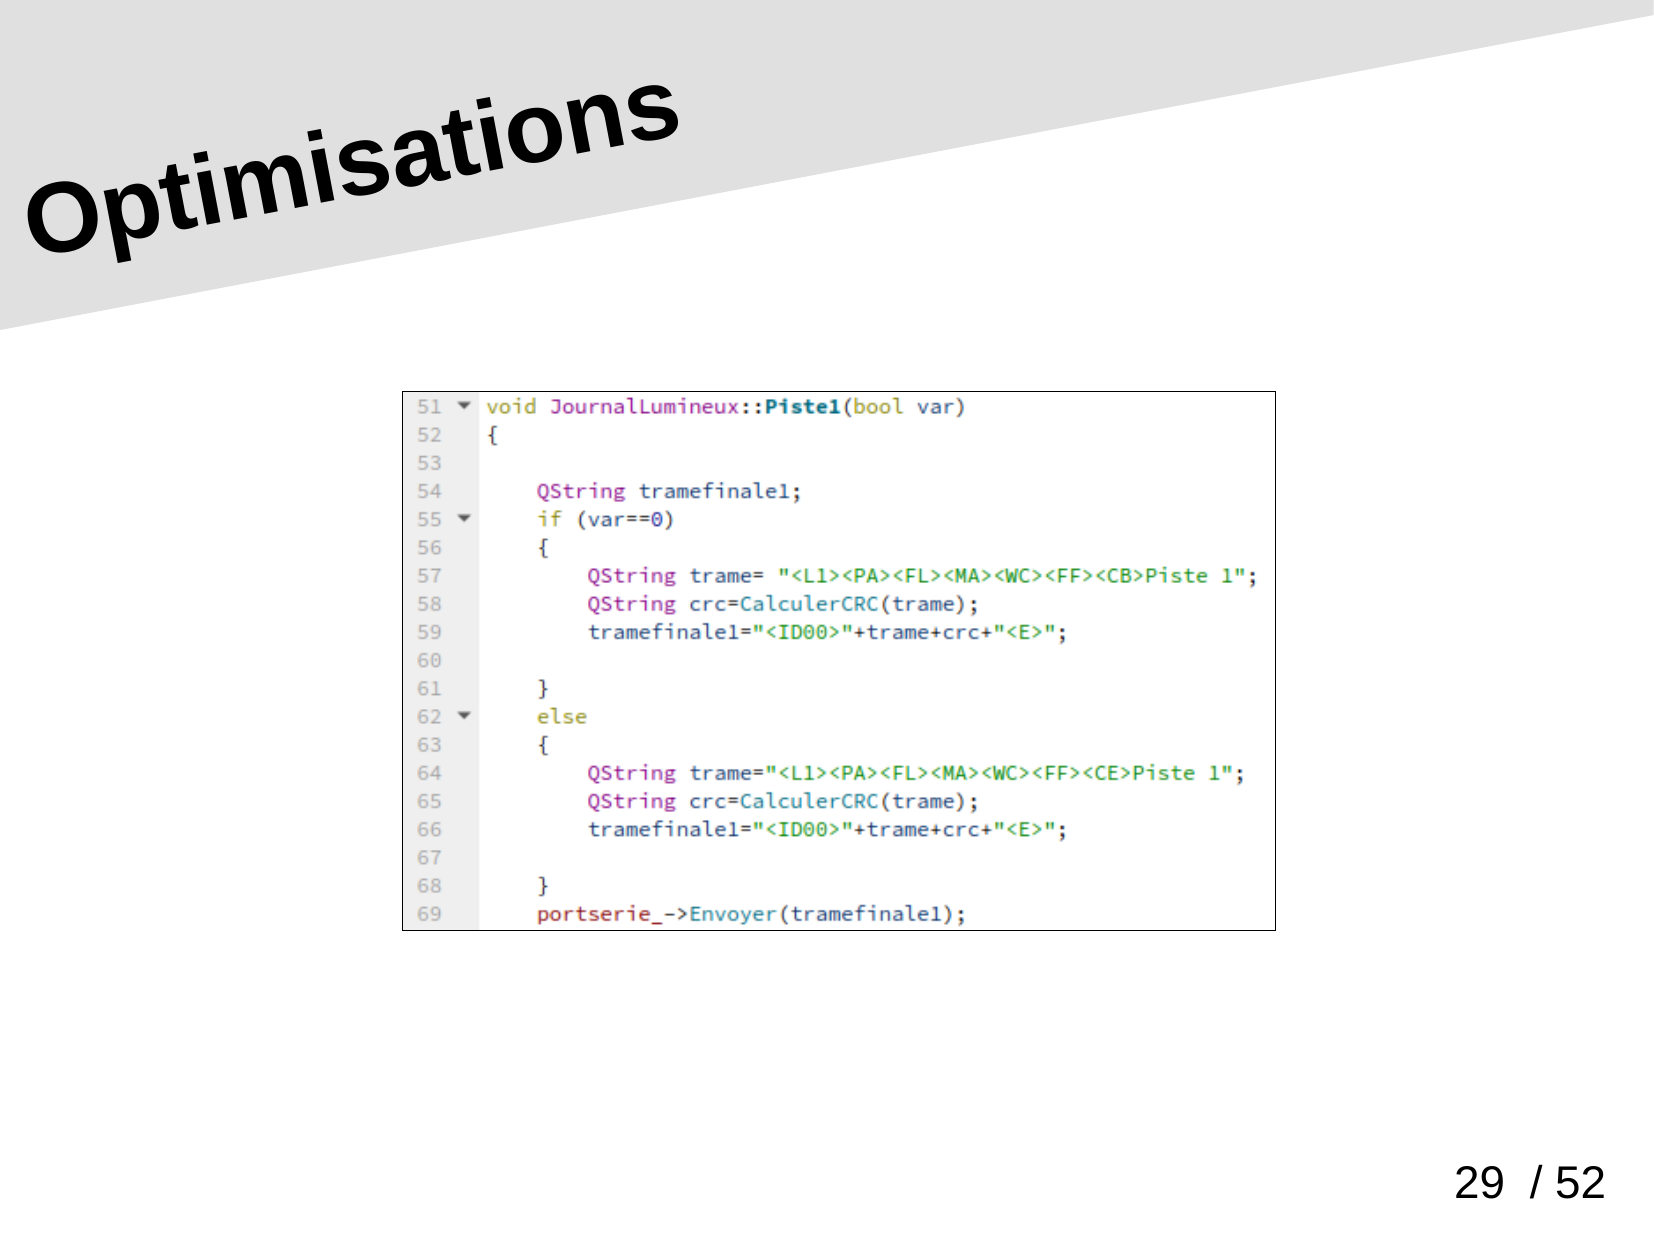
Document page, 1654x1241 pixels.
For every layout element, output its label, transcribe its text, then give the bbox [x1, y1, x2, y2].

picture [402, 391, 1276, 931]
title Optimisations [5, 0, 1506, 327]
